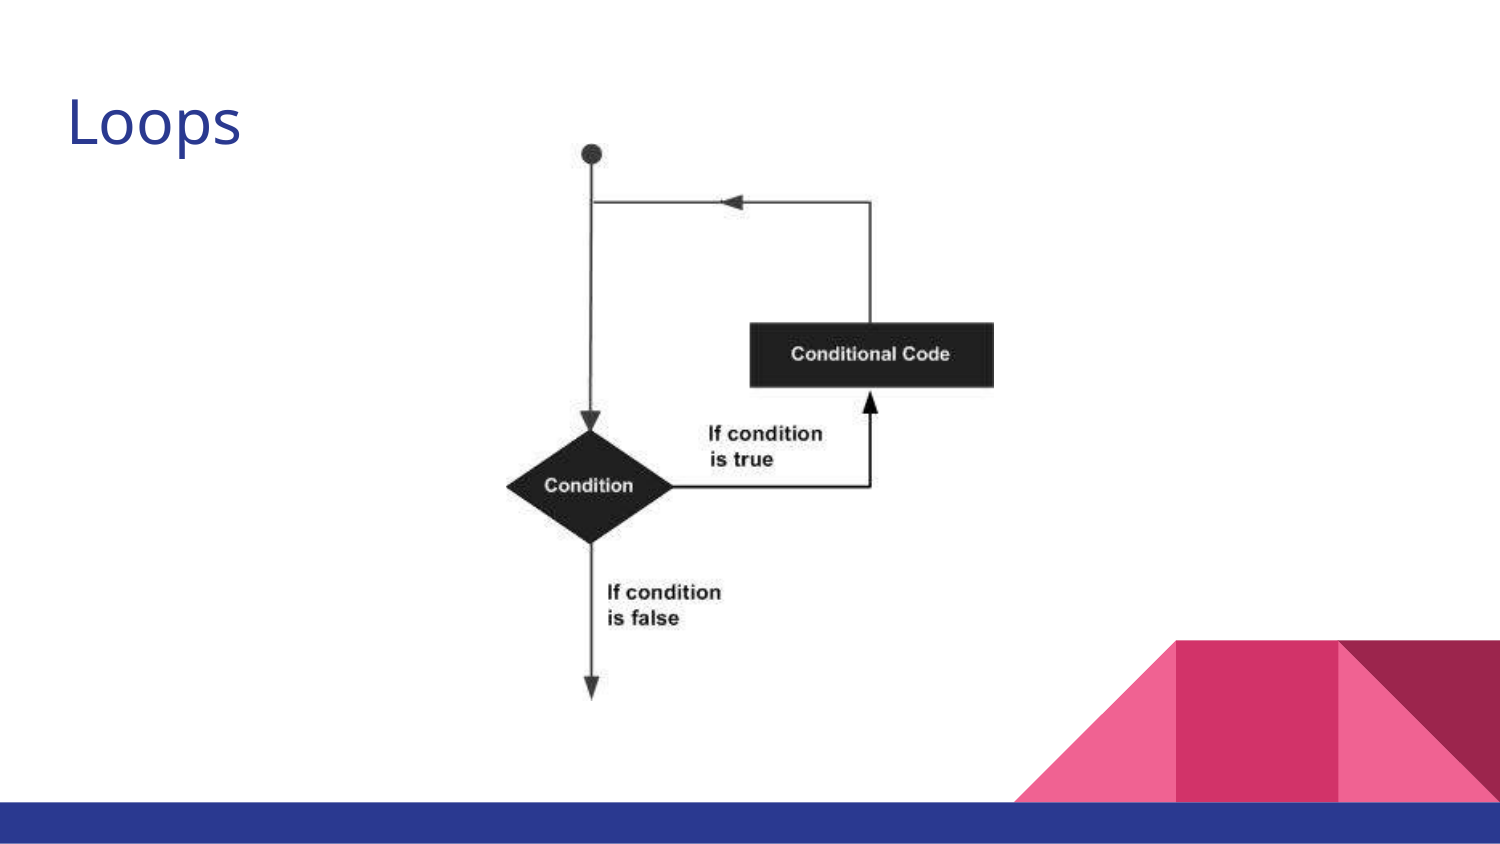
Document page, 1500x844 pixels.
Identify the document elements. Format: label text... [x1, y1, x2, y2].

picture [506, 143, 994, 701]
title Loops [51, 67, 1449, 167]
